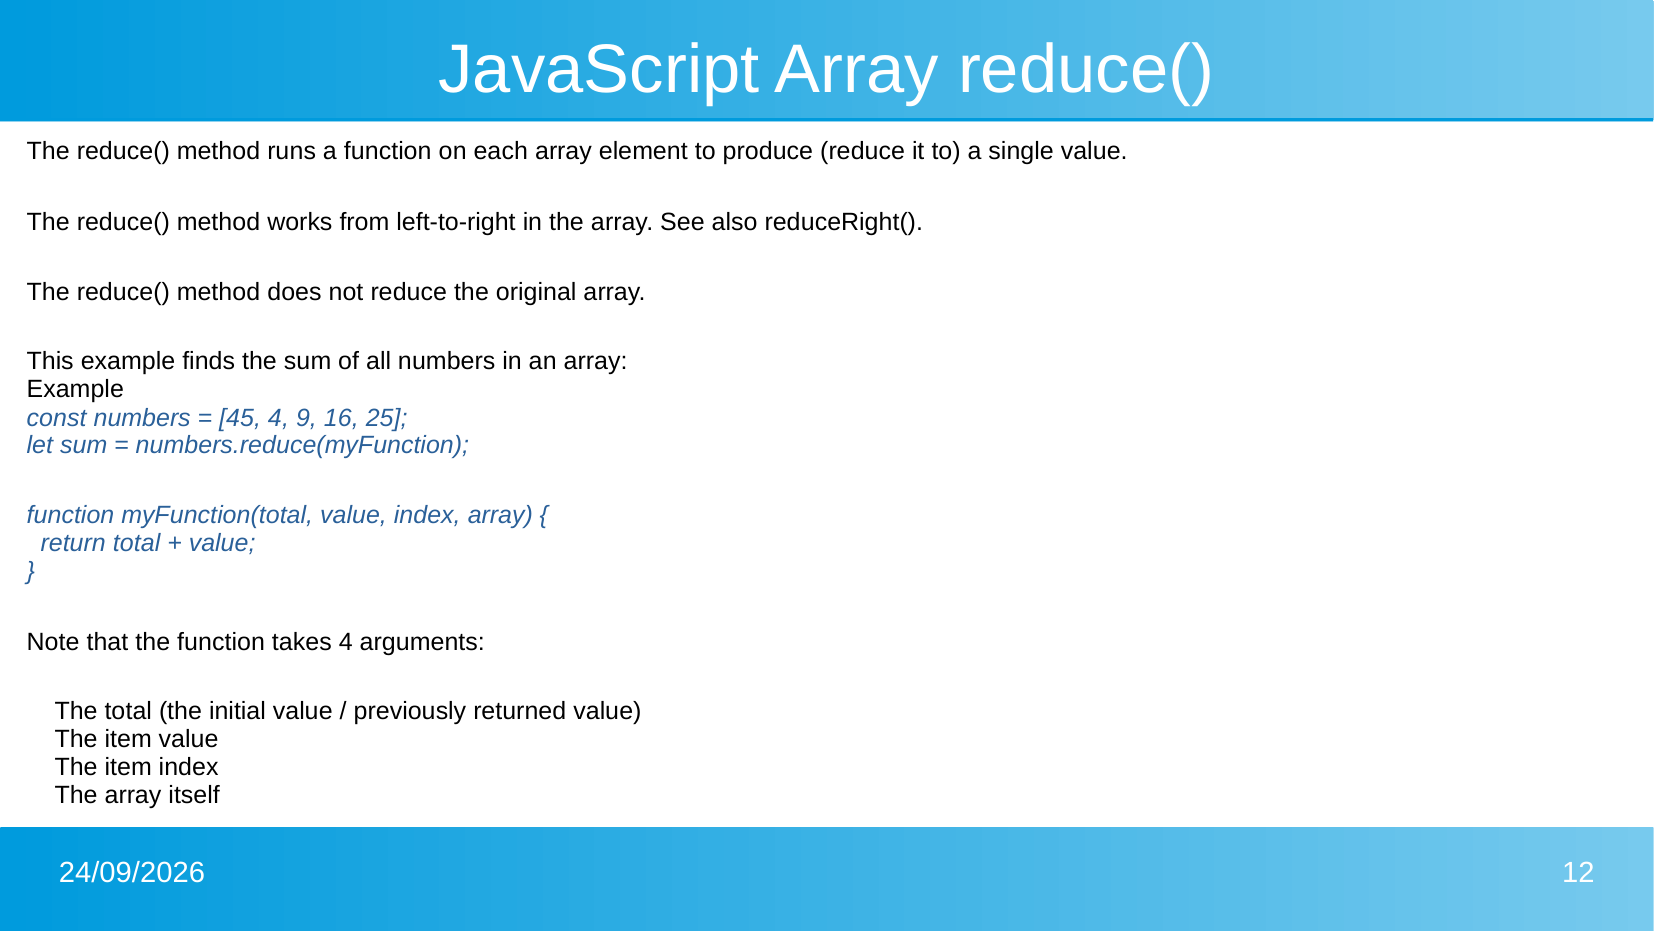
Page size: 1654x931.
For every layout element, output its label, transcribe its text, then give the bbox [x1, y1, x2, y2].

title JavaScript Array reduce() [59, 29, 1595, 108]
text_box The reduce() method runs a function on each array element to produce (reduce it to) a single value. The reduce() method works from left-to-right in the array. See also reduceRight(). The reduce() method does not reduce the original array. This example finds the sum of all numbers in an array: Example const numbers = [45, 4, 9, 16, 25]; let sum = numbers.reduce(myFunction); function myFunction(total, value, index, array) { return total + value; } Note that the function takes 4 arguments: The total (the initial value / previously returned value) The item value The item index The array itself [11, 129, 1636, 817]
